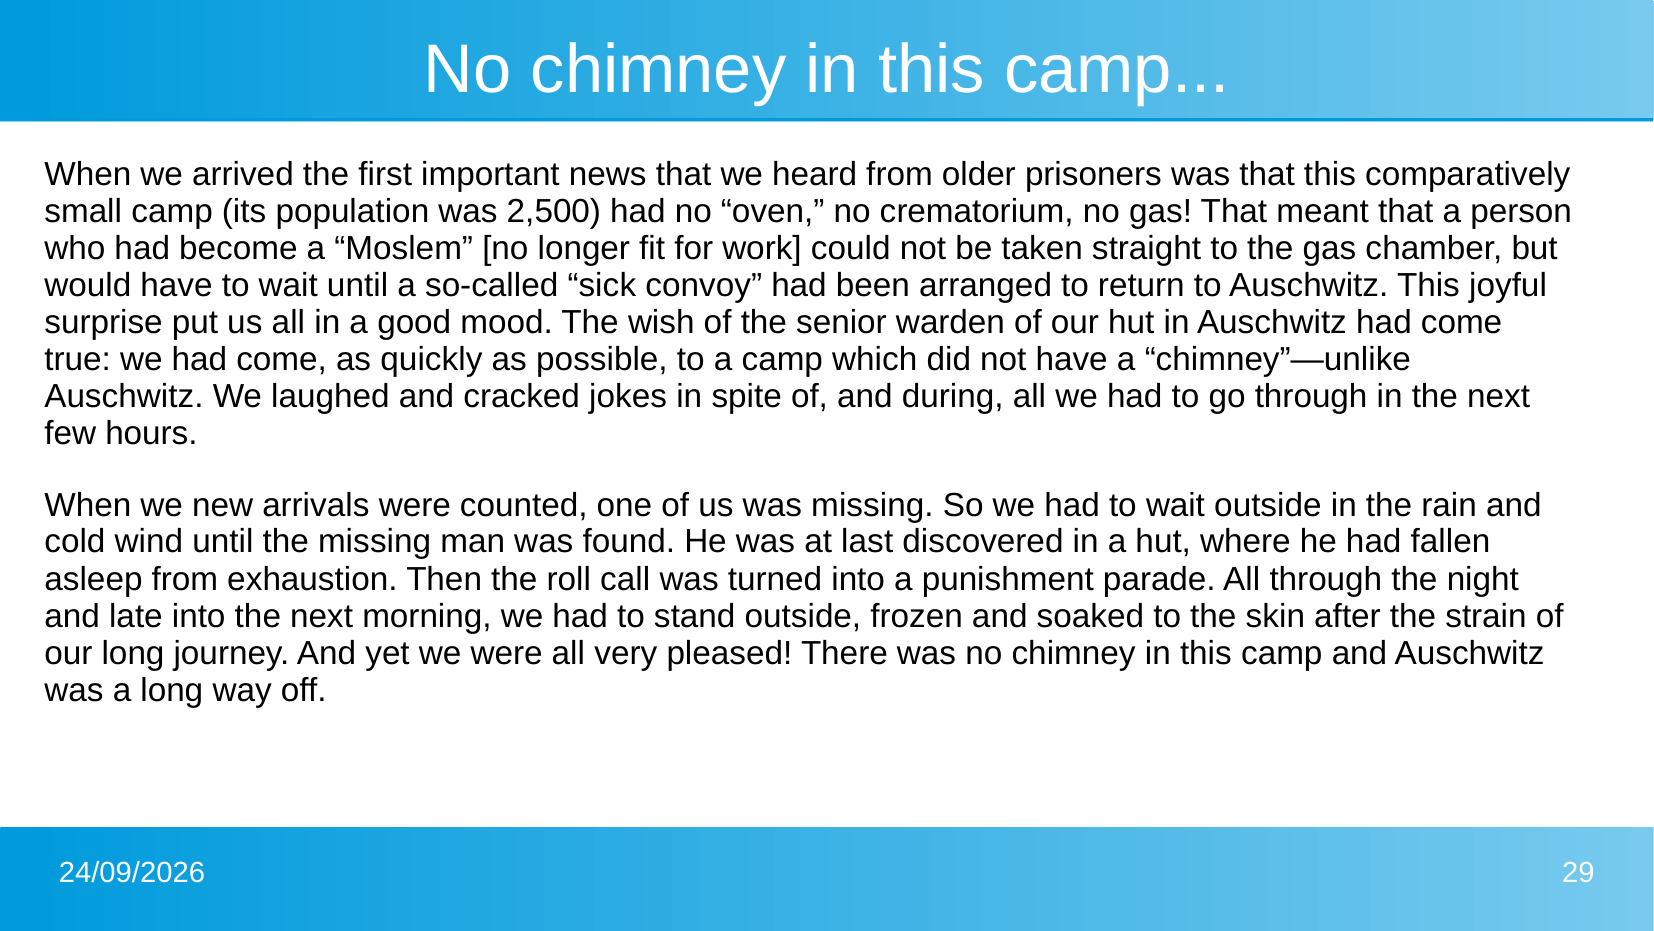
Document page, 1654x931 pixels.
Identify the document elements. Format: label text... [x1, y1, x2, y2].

title No chimney in this camp... [59, 29, 1595, 108]
text_box When we arrived the first important news that we heard from older prisoners was that this comparatively small camp (its population was 2,500) had no “oven,” no crematorium, no gas! That meant that a person who had become a “Moslem” [no longer fit for work] could not be taken straight to the gas chamber, but would have to wait until a so-called “sick convoy” had been arranged to return to Auschwitz. This joyful surprise put us all in a good mood. The wish of the senior warden of our hut in Auschwitz had come true: we had come, as quickly as possible, to a camp which did not have a “chimney”—unlike Auschwitz. We laughed and cracked jokes in spite of, and during, all we had to go through in the next few hours. When we new arrivals were counted, one of us was missing. So we had to wait outside in the rain and cold wind until the missing man was found. He was at last discovered in a hut, where he had fallen asleep from exhaustion. Then the roll call was turned into a punishment parade. All through the night and late into the next morning, we had to stand outside, frozen and soaked to the skin after the strain of our long journey. And yet we were all very pleased! There was no chimney in this camp and Auschwitz was a long way off. [29, 147, 1595, 716]
